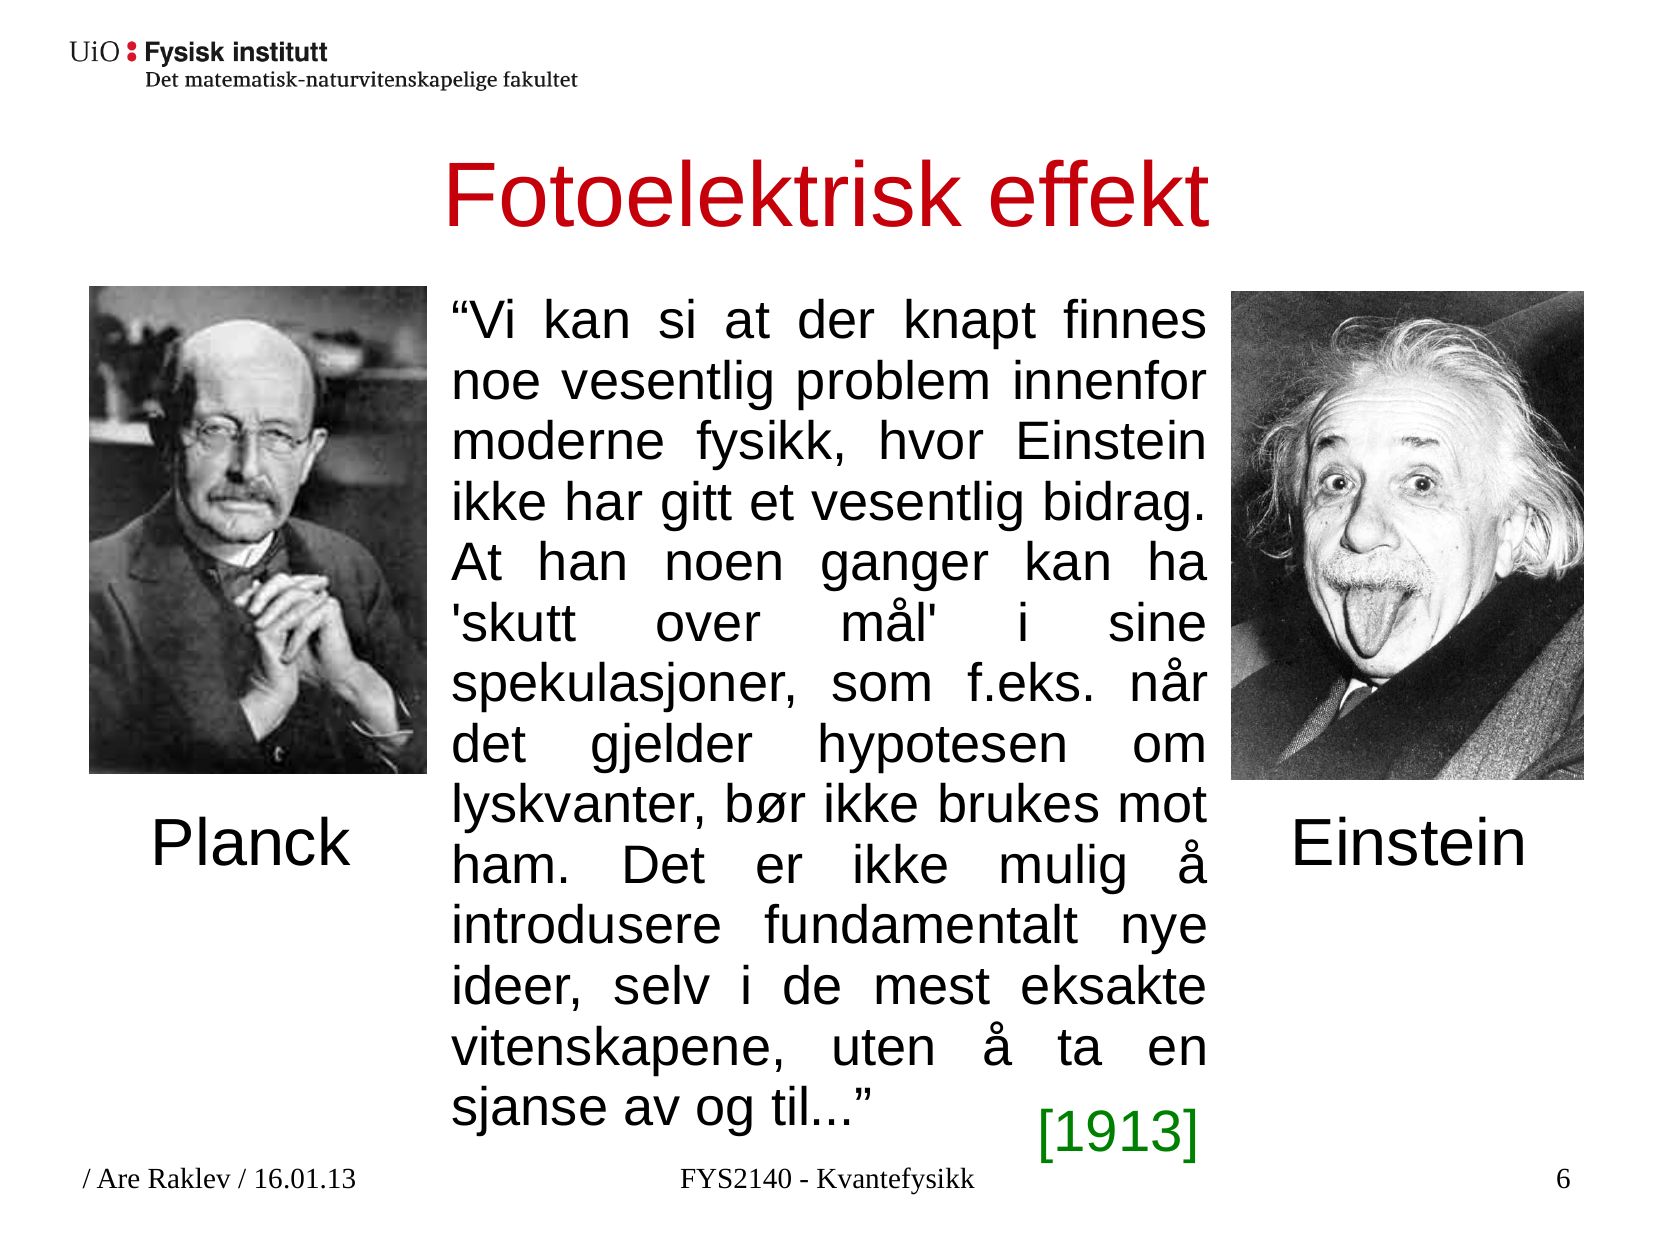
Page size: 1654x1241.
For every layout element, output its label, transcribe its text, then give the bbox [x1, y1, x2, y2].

text_box Planck [136, 797, 366, 887]
text_box “Vi kan si at der knapt finnes noe vesentlig problem innenfor moderne fysikk, hvor Einstein ikke har gitt et vesentlig bidrag. At han noen ganger kan ha 'skutt over mål' i sine spekulasjoner, som f.eks. når det gjelder hypotesen om lyskvanter, bør ikke brukes mot ham. Det er ikke mulig å introdusere fundamentalt nye ideer, selv i de mest eksakte vitenskapene, uten å ta en sjanse av og til...” [436, 282, 1224, 1145]
picture [1231, 291, 1584, 780]
text_box Einstein [1275, 797, 1543, 887]
text_box [1913] [1022, 1091, 1268, 1172]
title Fotoelektrisk effekt [82, 90, 1571, 298]
picture [68, 37, 581, 93]
picture [89, 286, 427, 774]
